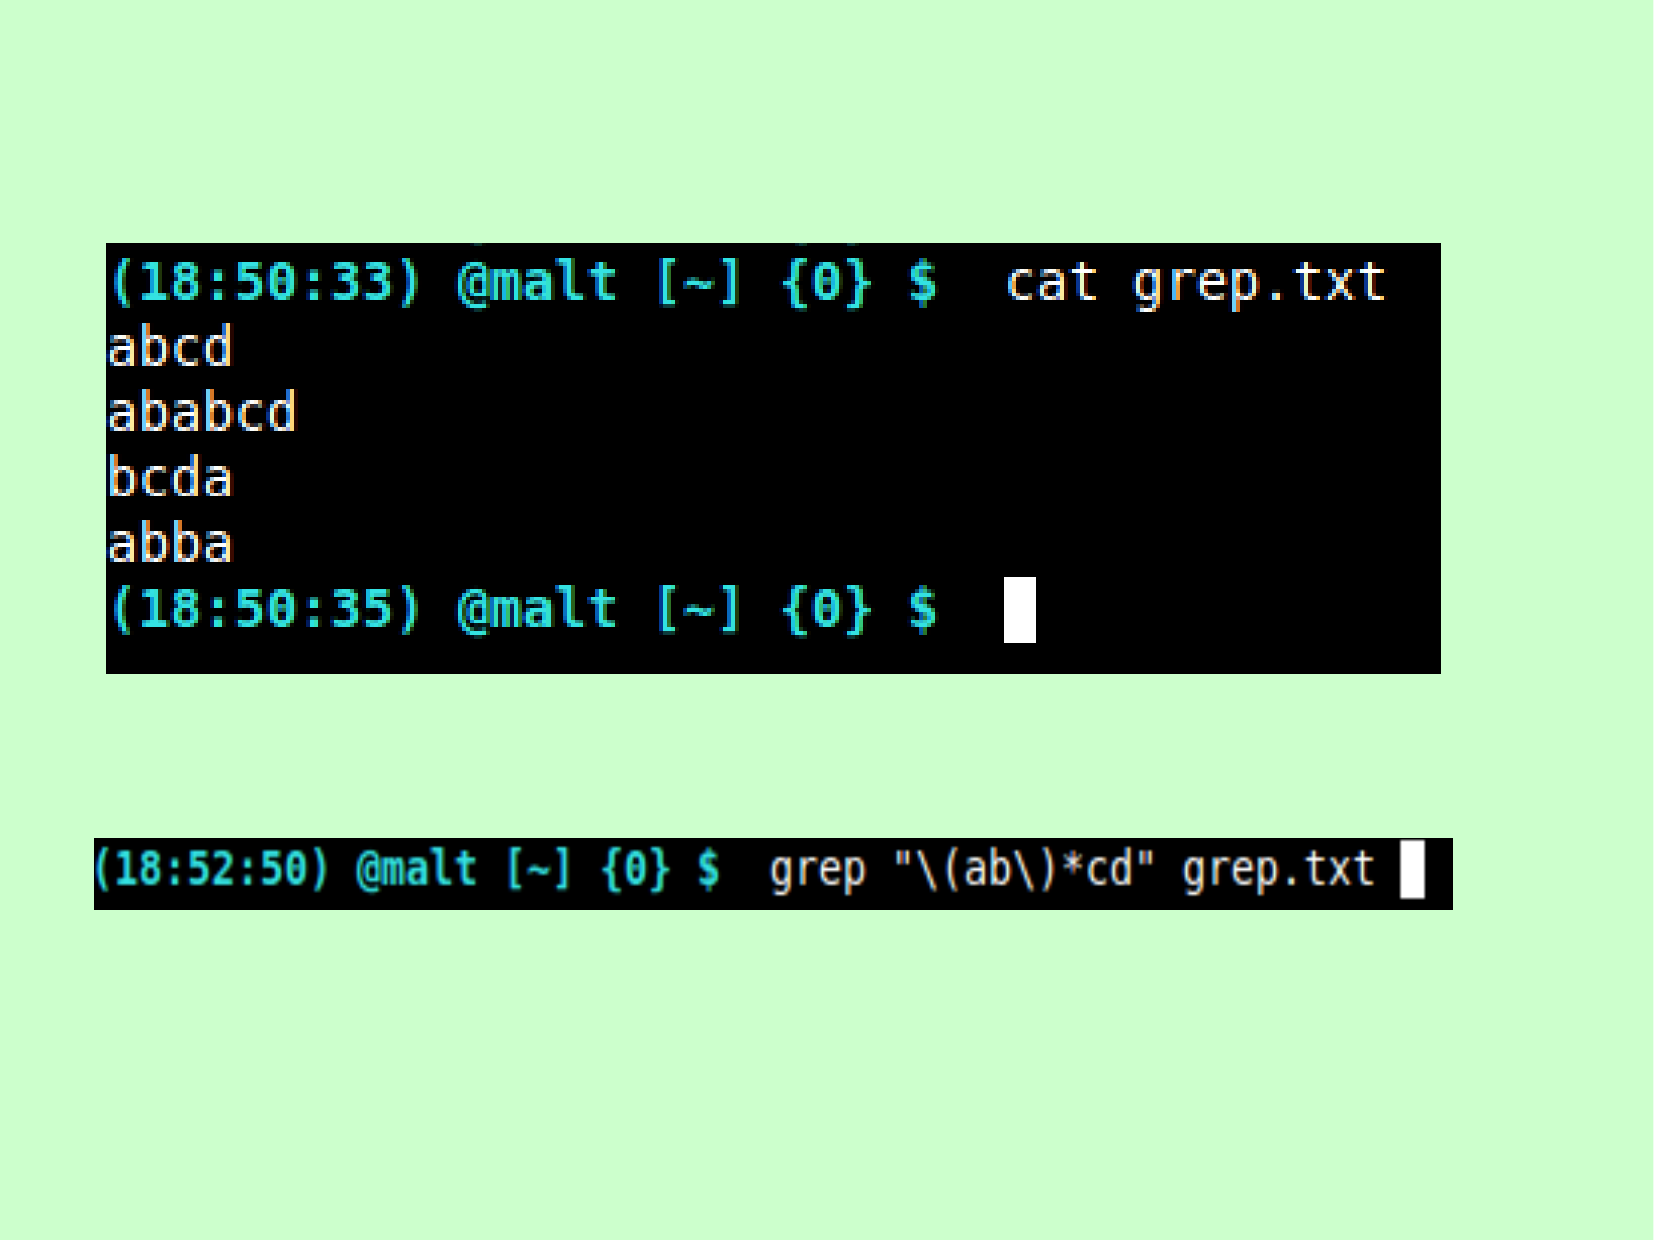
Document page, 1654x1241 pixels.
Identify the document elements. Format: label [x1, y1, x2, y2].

picture [94, 838, 1453, 910]
picture [106, 243, 1441, 674]
